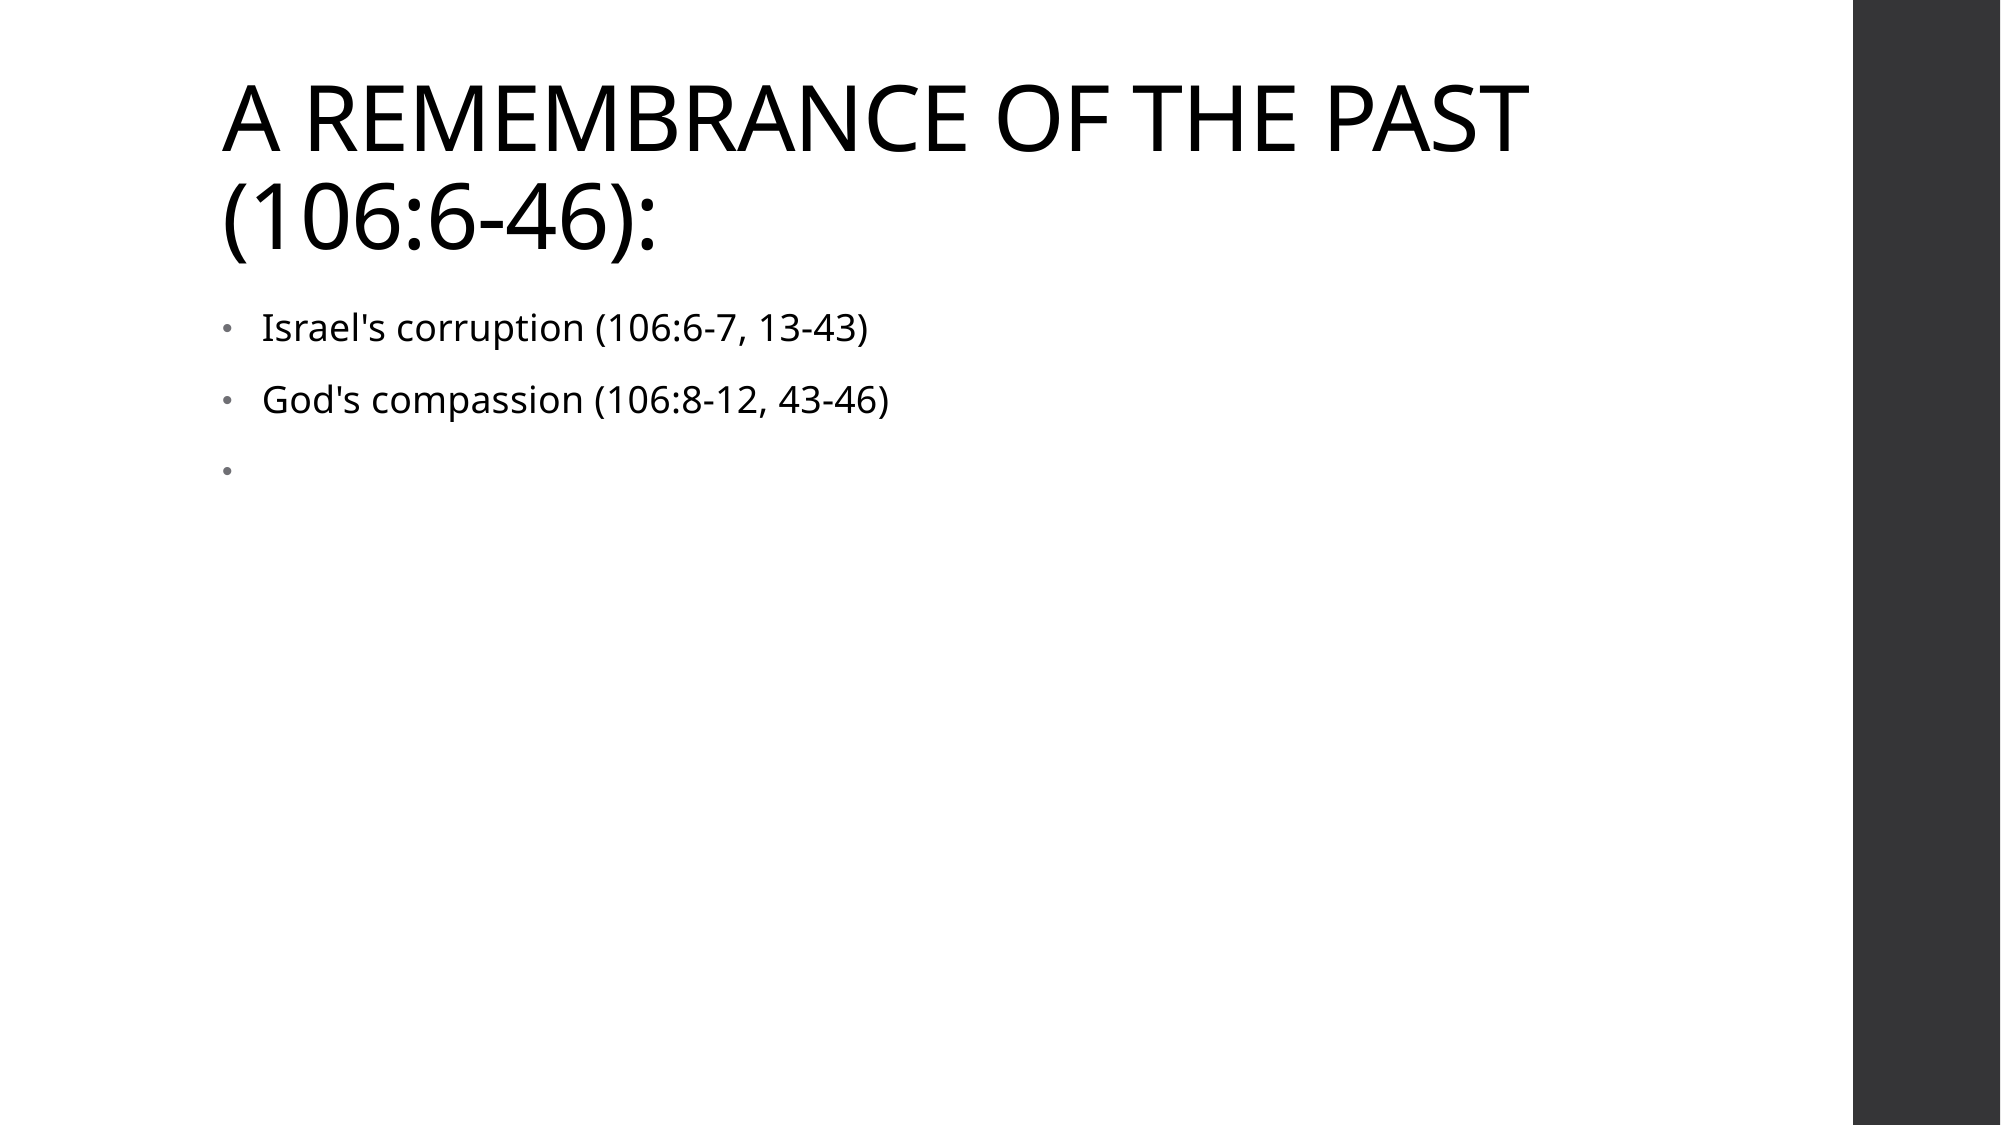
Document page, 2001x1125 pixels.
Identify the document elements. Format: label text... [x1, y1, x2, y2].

title A REMEMBRANCE OF THE PAST (106:6-46): [206, 60, 1797, 278]
list Israel's corruption (106:6-7, 13-43) God's compassion (106:8-12, 43-46) [206, 299, 1617, 1014]
